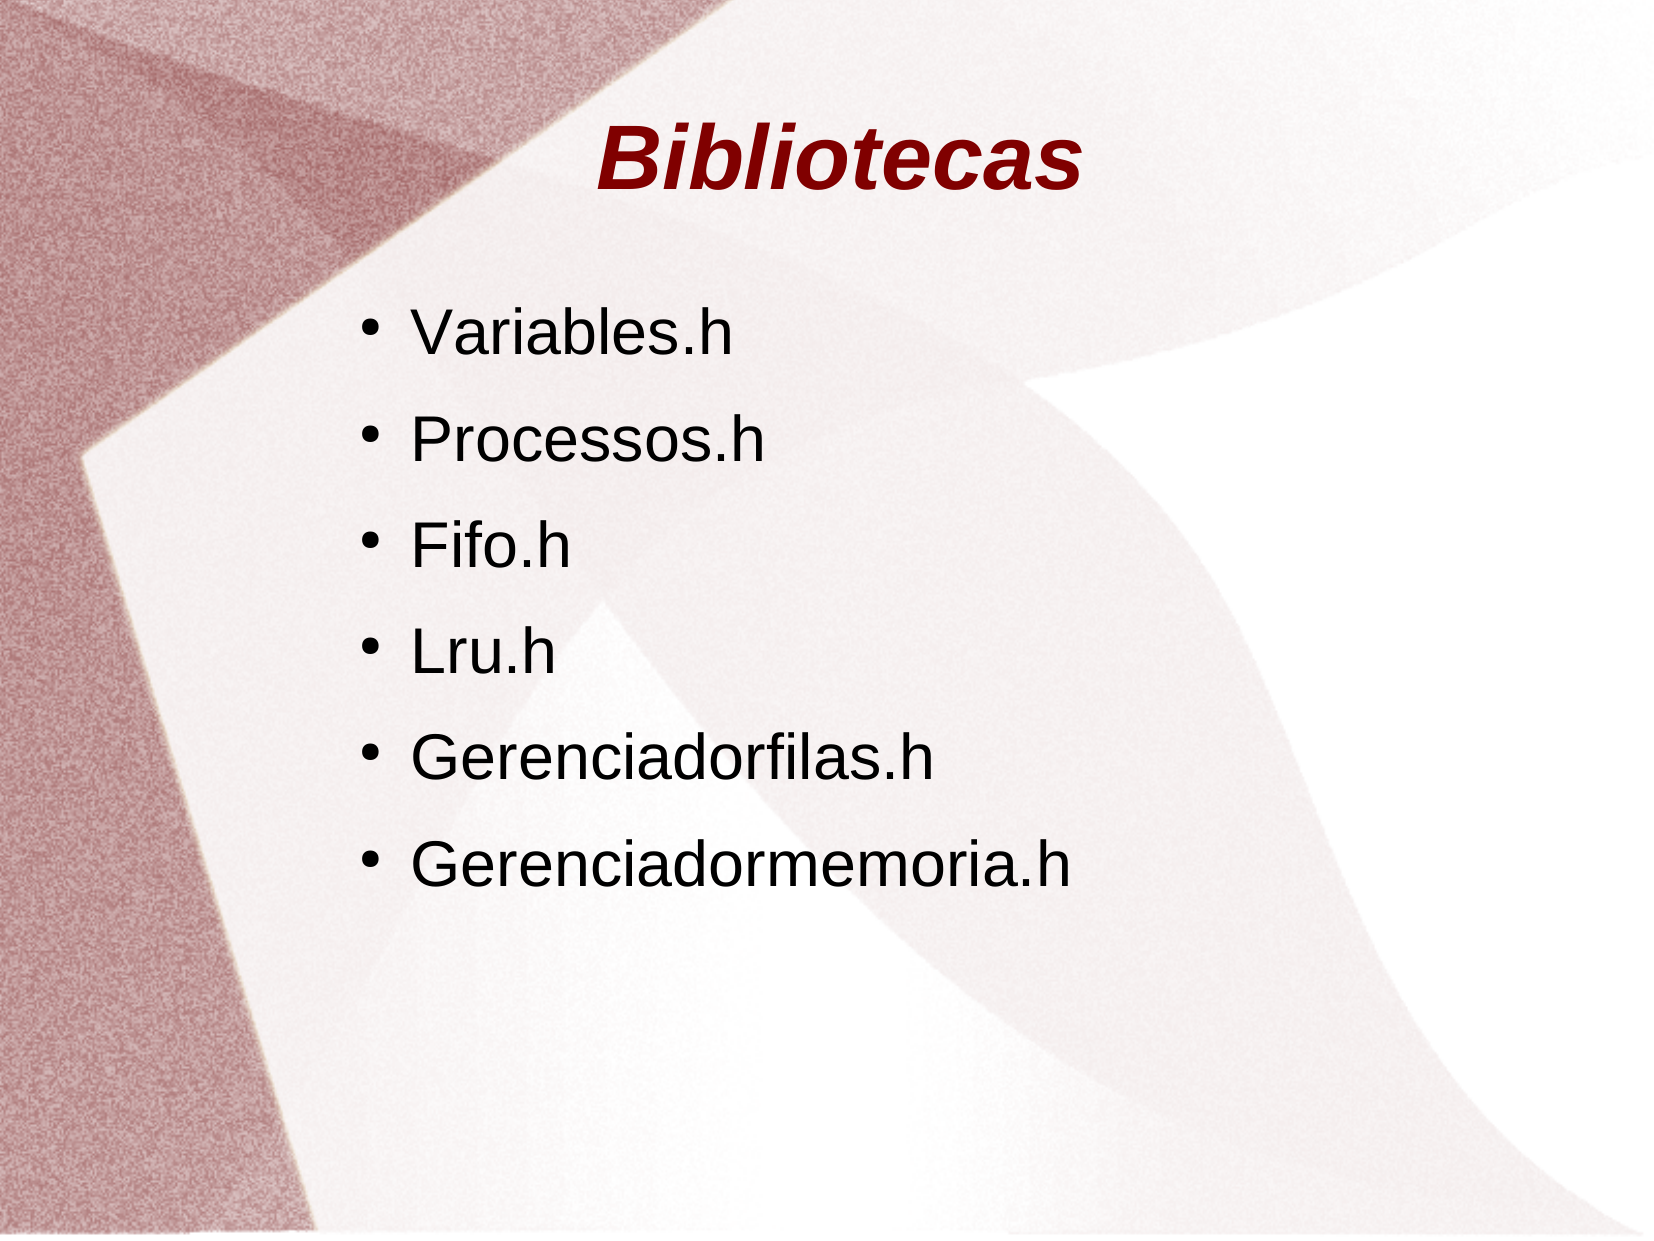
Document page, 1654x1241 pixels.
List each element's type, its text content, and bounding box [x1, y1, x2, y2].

title Bibliotecas [596, 56, 1607, 250]
list Variables.h Processos.h Fifo.h Lru.h Gerenciadorfilas.h Gerenciadormemoria.h [324, 290, 1601, 901]
